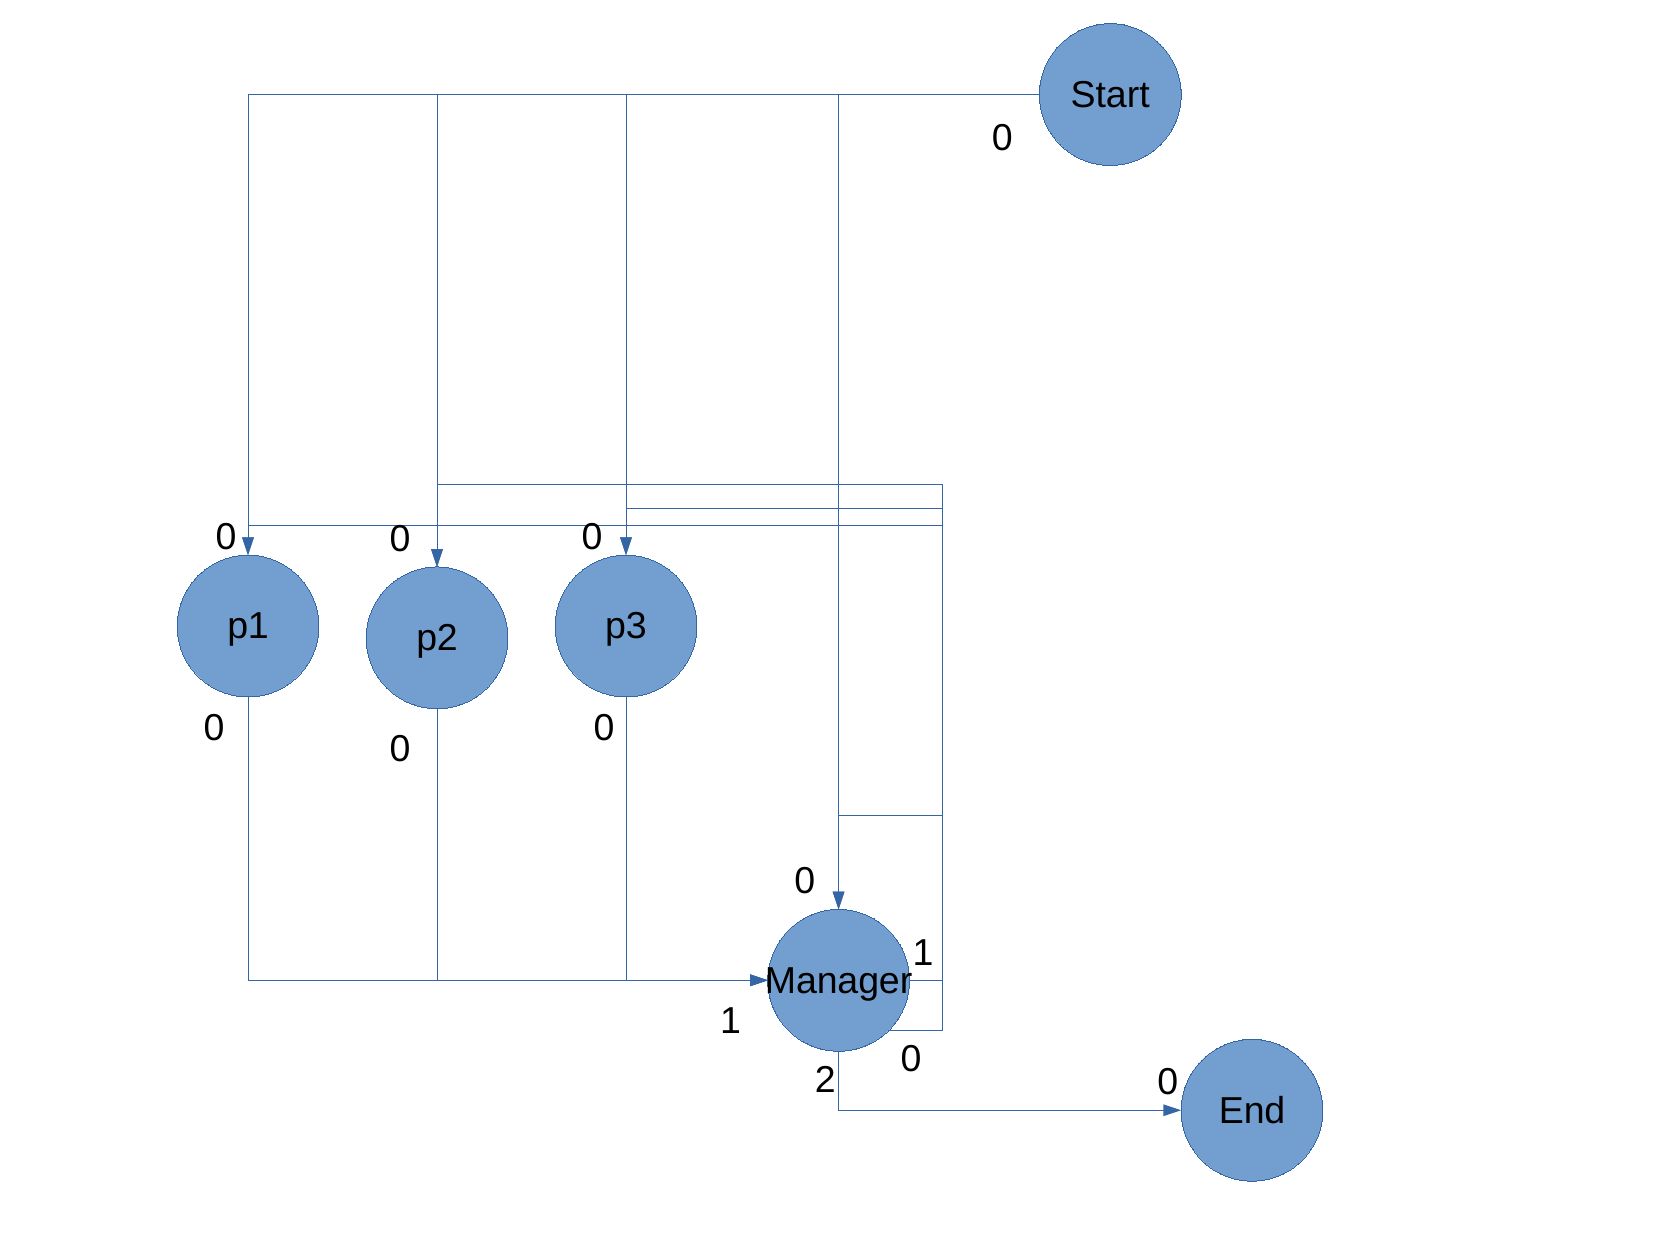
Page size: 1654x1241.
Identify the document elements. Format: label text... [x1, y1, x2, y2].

text_box p2 [366, 566, 508, 709]
text_box 0 [578, 699, 630, 756]
text_box 0 [374, 720, 426, 778]
text_box 0 [188, 699, 240, 756]
text_box 2 [800, 1051, 851, 1108]
text_box 0 [200, 507, 252, 565]
text_box p1 [177, 555, 319, 697]
text_box 0 [566, 507, 618, 565]
text_box 0 [977, 108, 1028, 166]
text_box 0 [1142, 1053, 1193, 1111]
text_box Start [1039, 23, 1182, 166]
text_box 0 [885, 1029, 937, 1087]
text_box 1 [897, 923, 949, 981]
text_box 0 [779, 852, 830, 910]
text_box End [1181, 1039, 1323, 1182]
text_box 0 [374, 510, 426, 567]
text_box 1 [705, 992, 756, 1049]
text_box Manager [768, 909, 910, 1051]
text_box p3 [555, 555, 697, 697]
